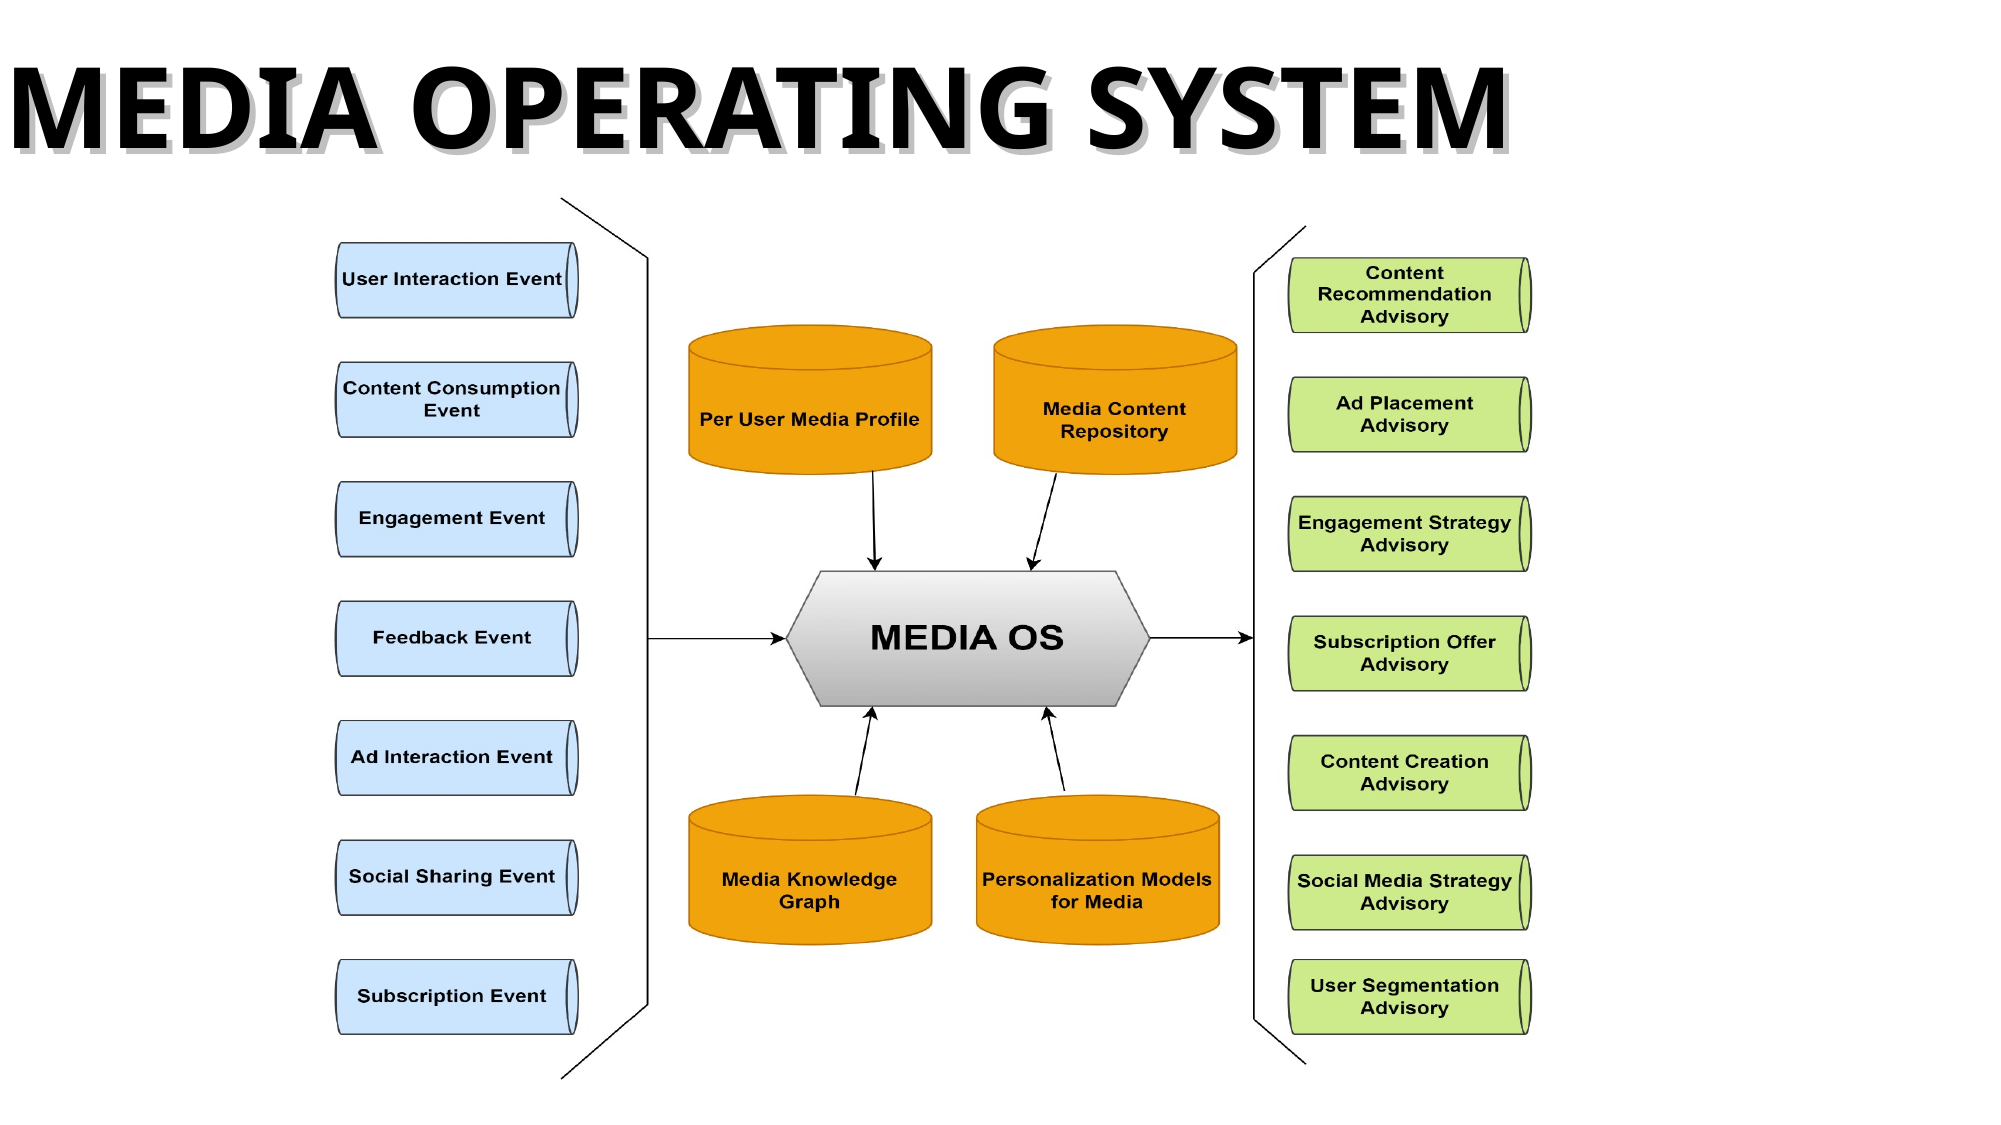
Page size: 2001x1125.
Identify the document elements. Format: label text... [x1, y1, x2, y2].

picture [317, 182, 1549, 1096]
text_box MEDIA OPERATING SYSTEM [0, 29, 1668, 179]
